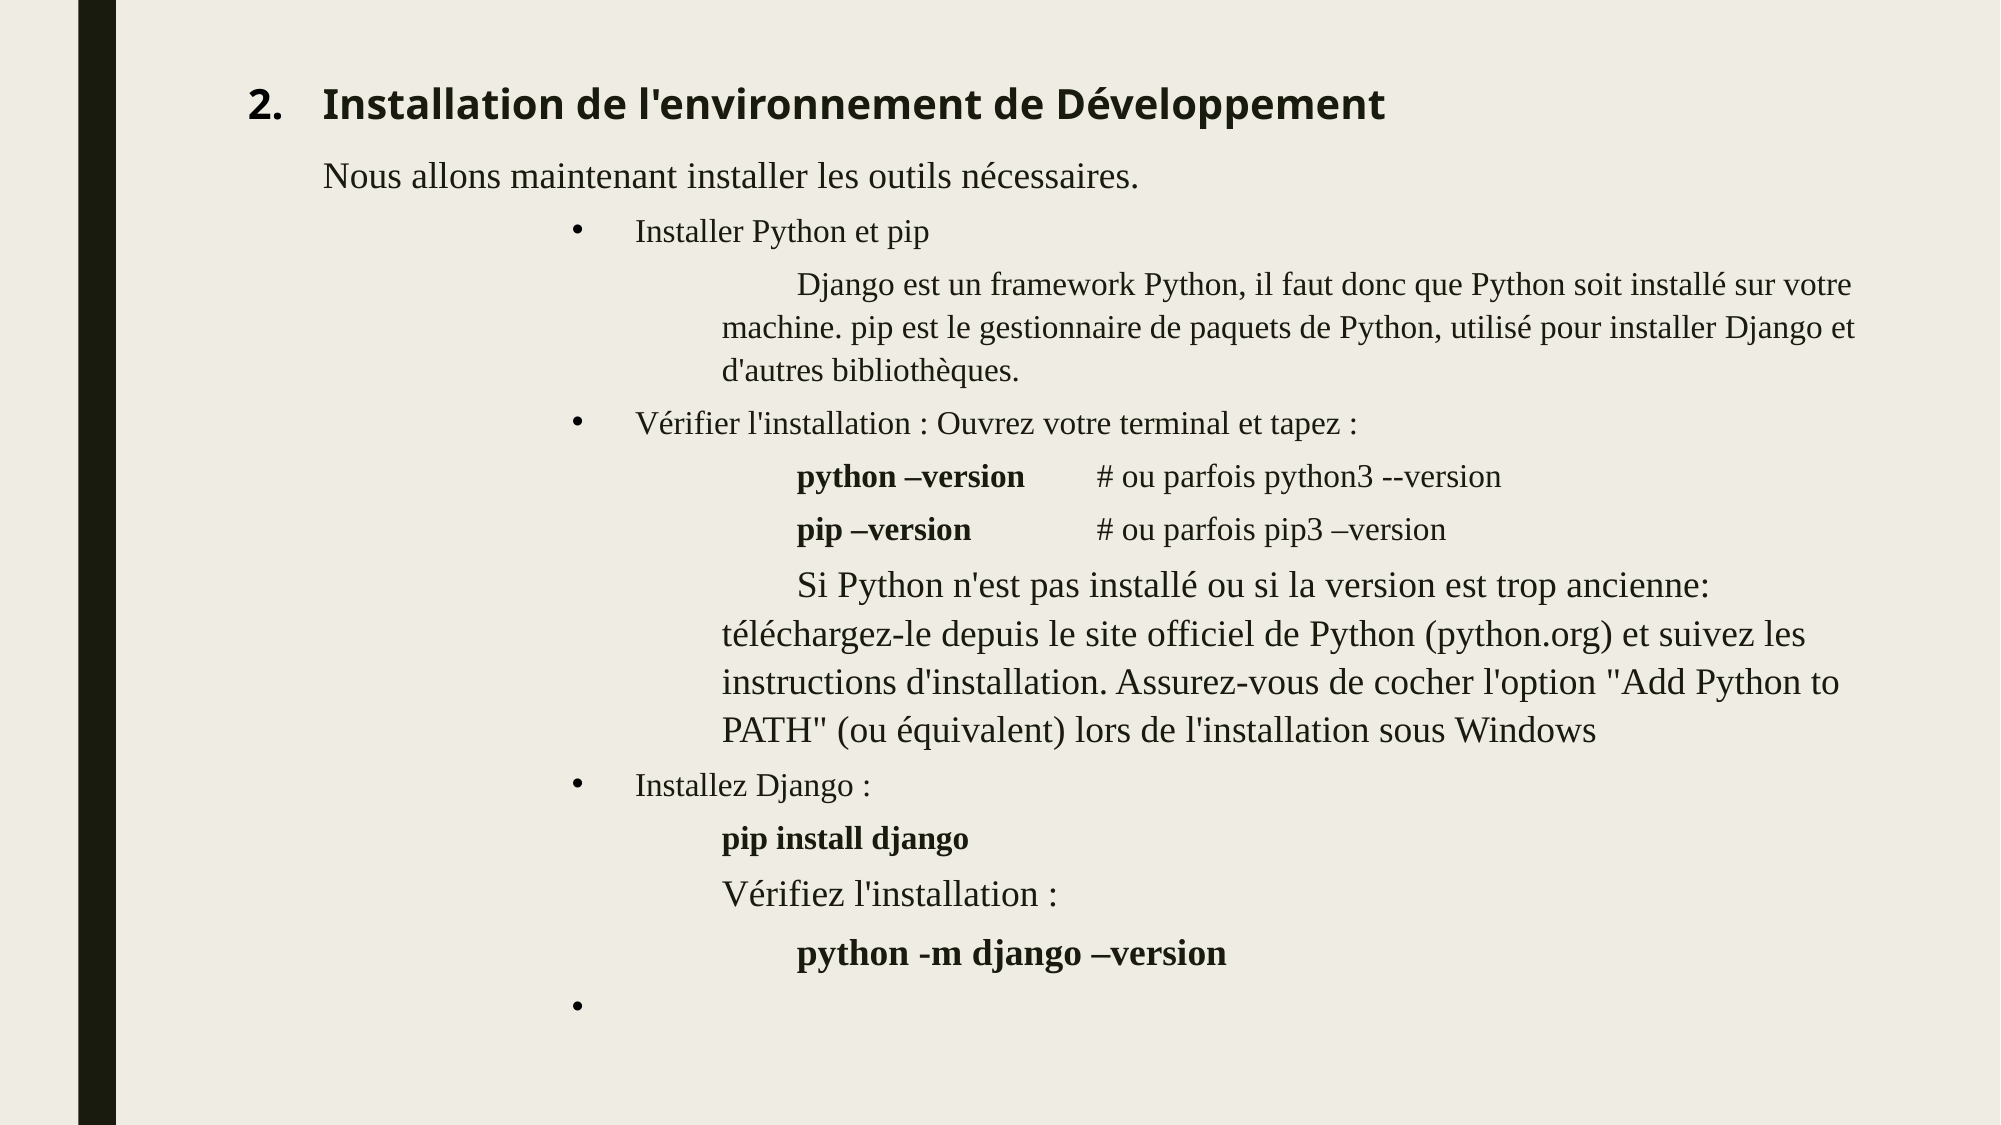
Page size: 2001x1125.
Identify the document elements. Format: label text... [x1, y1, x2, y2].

list Installation de l'environnement de Développement Nous allons maintenant installer les outils nécessaires. Installer Python et pip Django est un framework Python, il faut donc que Python soit installé sur votre machine. pip est le gestionnaire de paquets de Python, utilisé pour installer Django et d'autres bibliothèques. Vérifier l'installation : Ouvrez votre terminal et tapez : python –version # ou parfois python3 --version pip –version # ou parfois pip3 –version Si Python n'est pas installé ou si la version est trop ancienne: téléchargez-le depuis le site officiel de Python (python.org) et suivez les instructions d'installation. Assurez-vous de cocher l'option "Add Python to PATH" (ou équivalent) lors de l'installation sous Windows Installez Django : pip install django Vérifiez l'installation : python -m django –version [232, 66, 1882, 1093]
